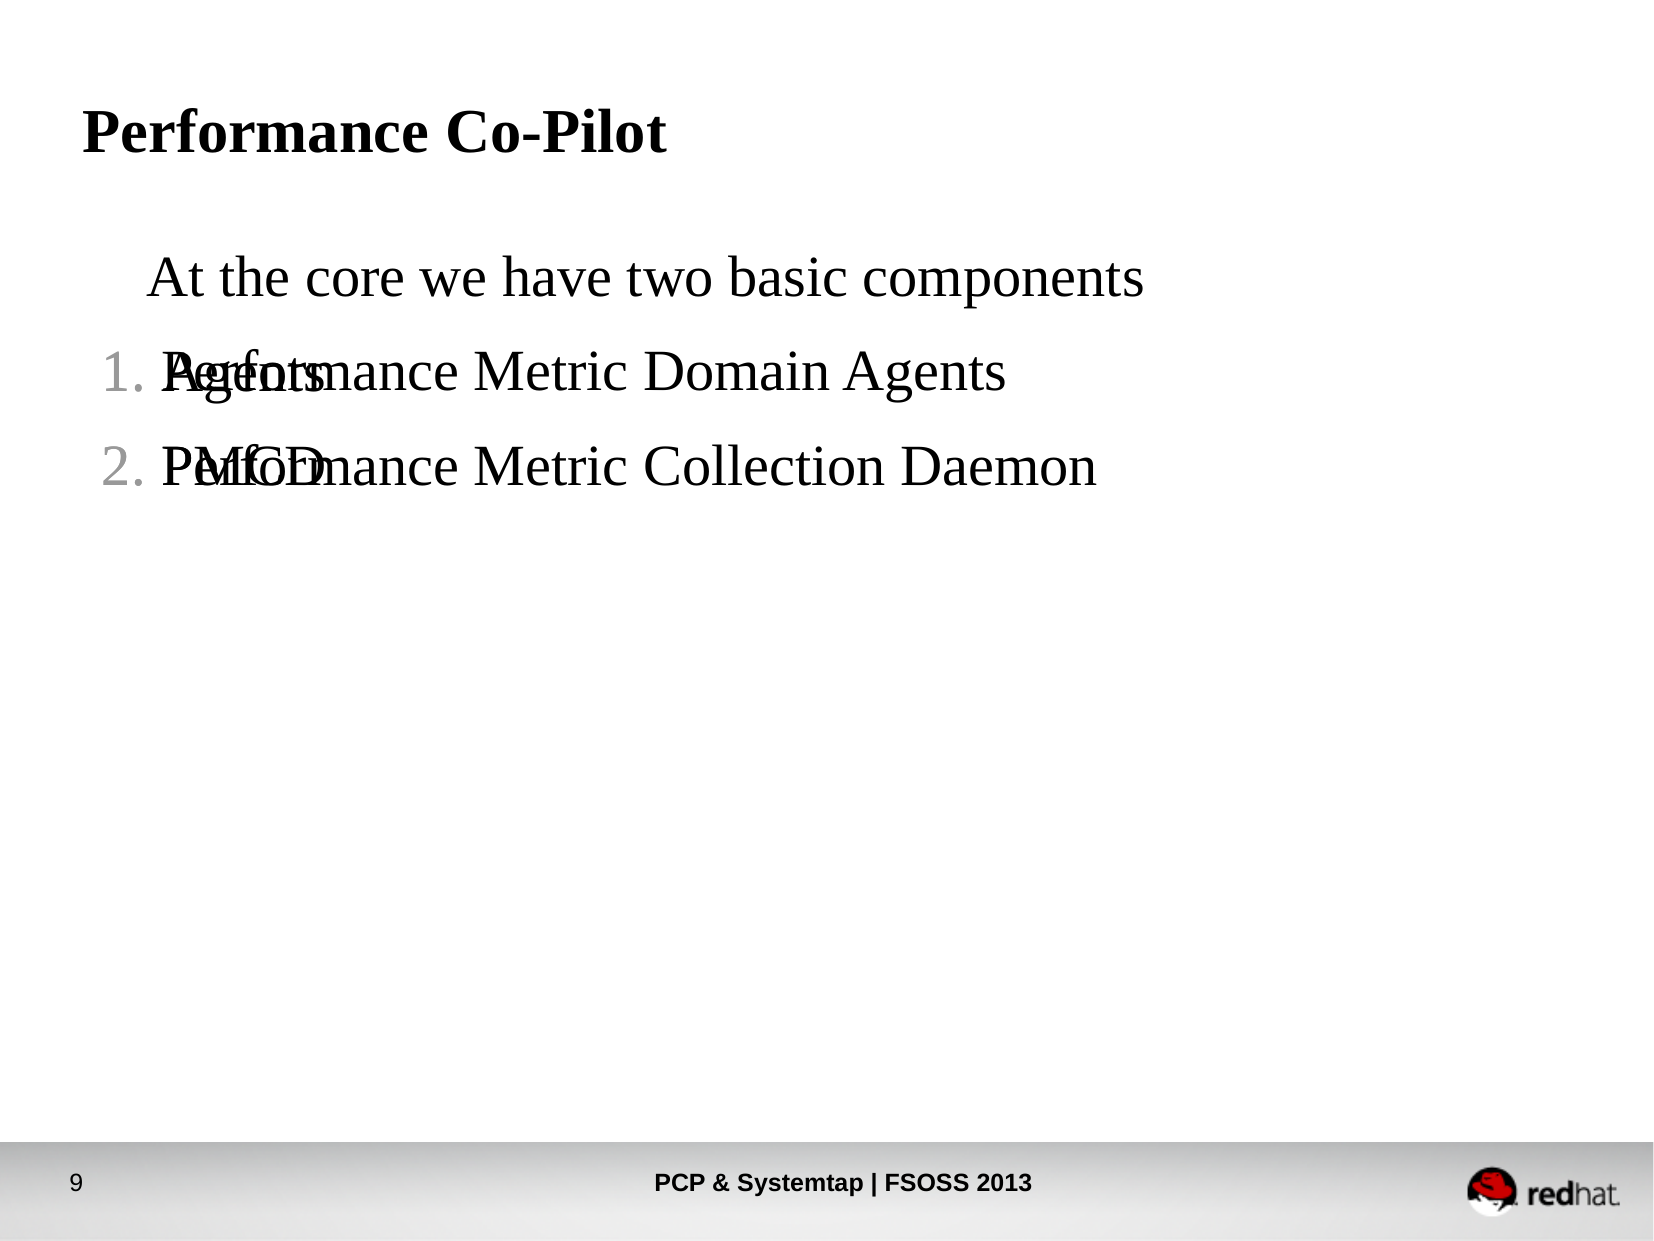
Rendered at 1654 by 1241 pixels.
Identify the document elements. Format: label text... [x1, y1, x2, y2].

picture [0, 1142, 1654, 1241]
title Performance Co-Pilot [82, 37, 1571, 226]
list Agents PMCD [86, 244, 1576, 1039]
